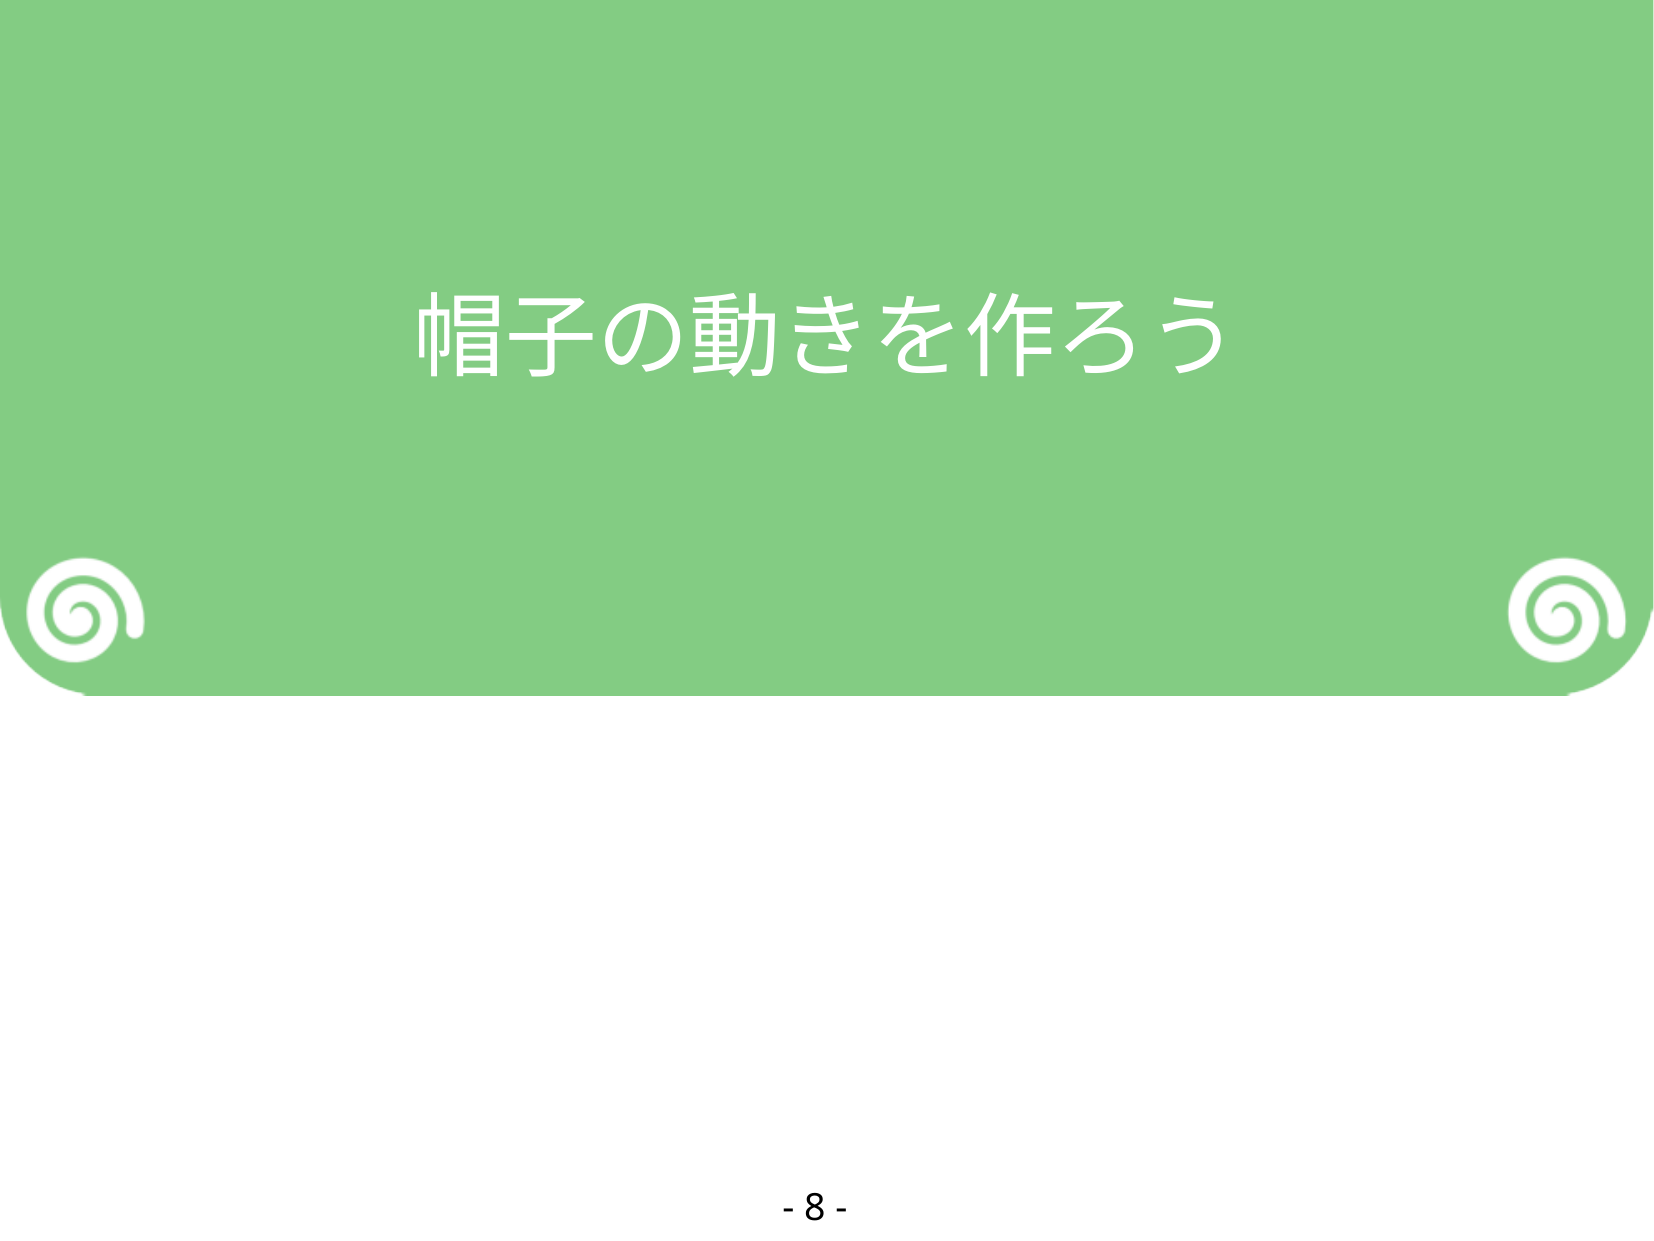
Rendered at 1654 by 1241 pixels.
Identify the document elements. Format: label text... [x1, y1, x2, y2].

title 帽子の動きを作ろう [82, 226, 1571, 434]
picture [0, 0, 1654, 696]
text_box - 8 - [767, 1173, 886, 1241]
